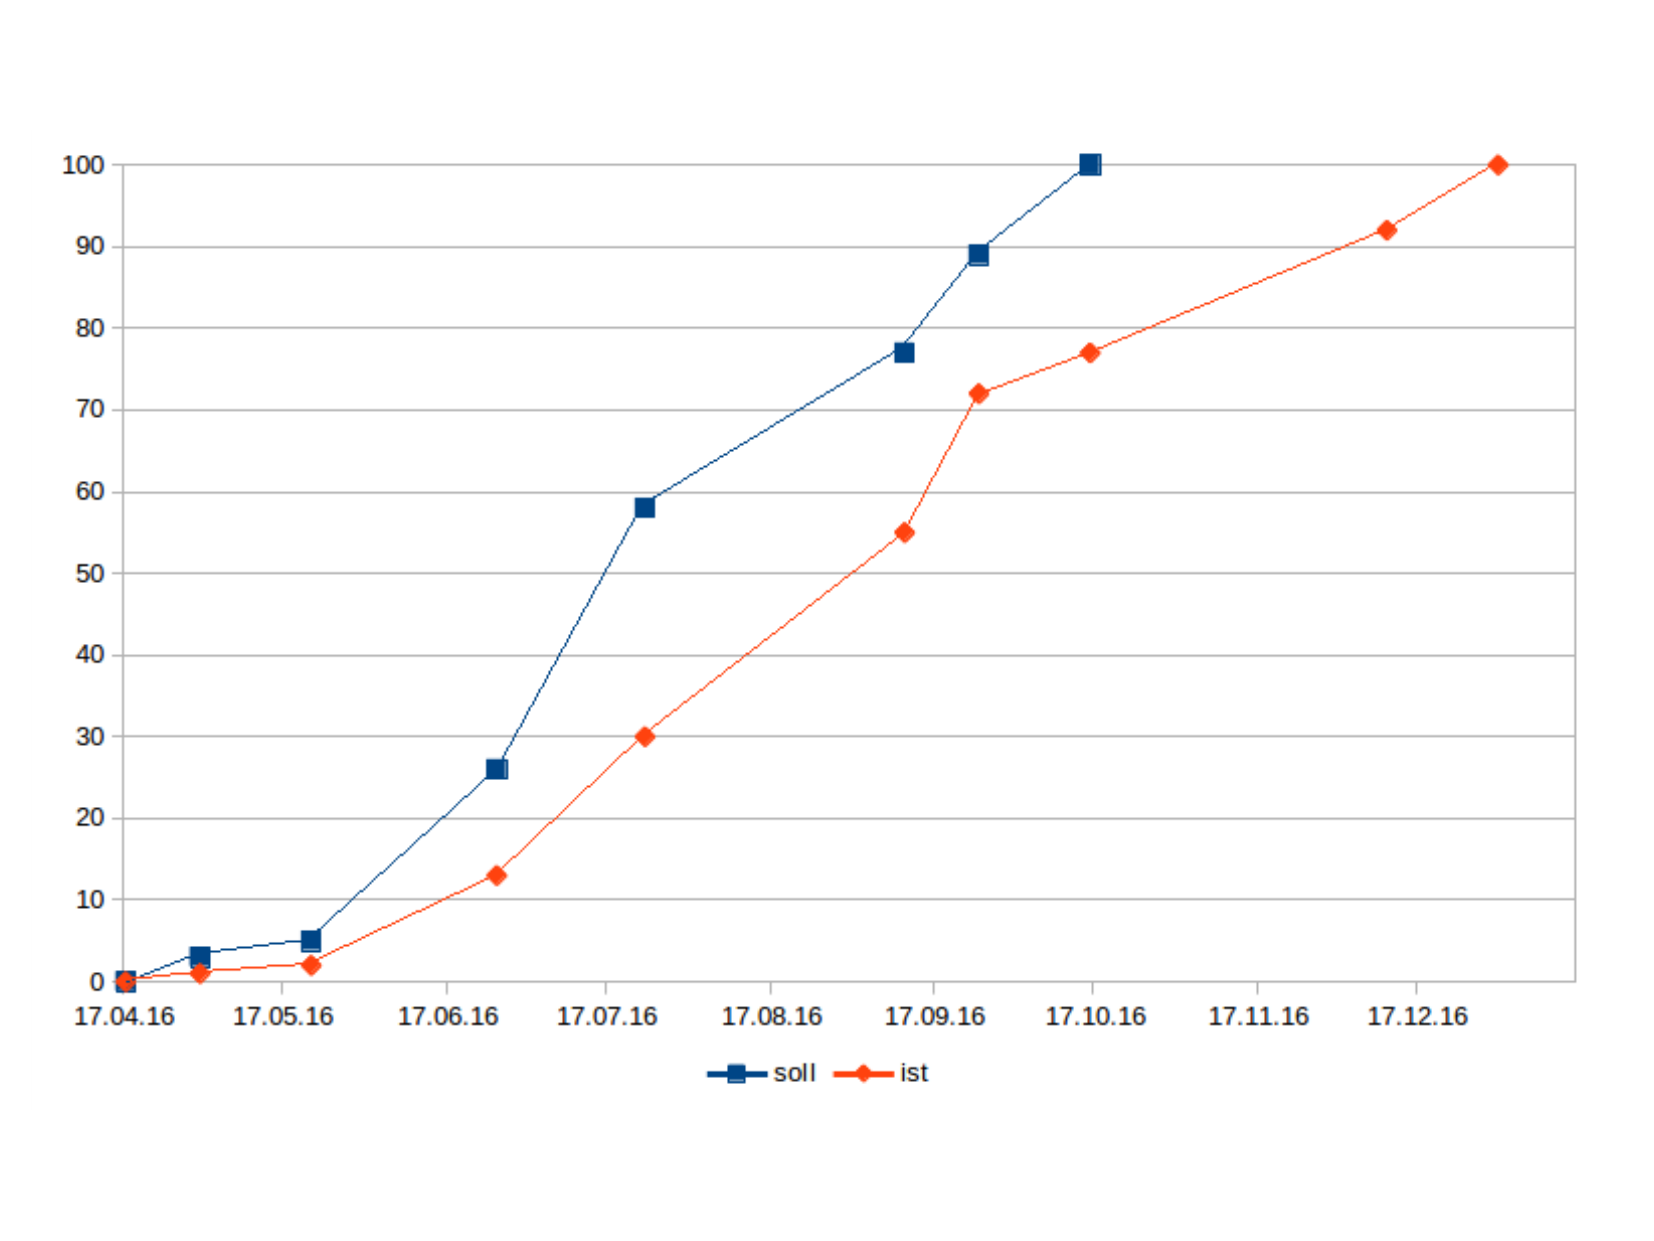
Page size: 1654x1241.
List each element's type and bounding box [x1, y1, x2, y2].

picture [30, 130, 1607, 1111]
